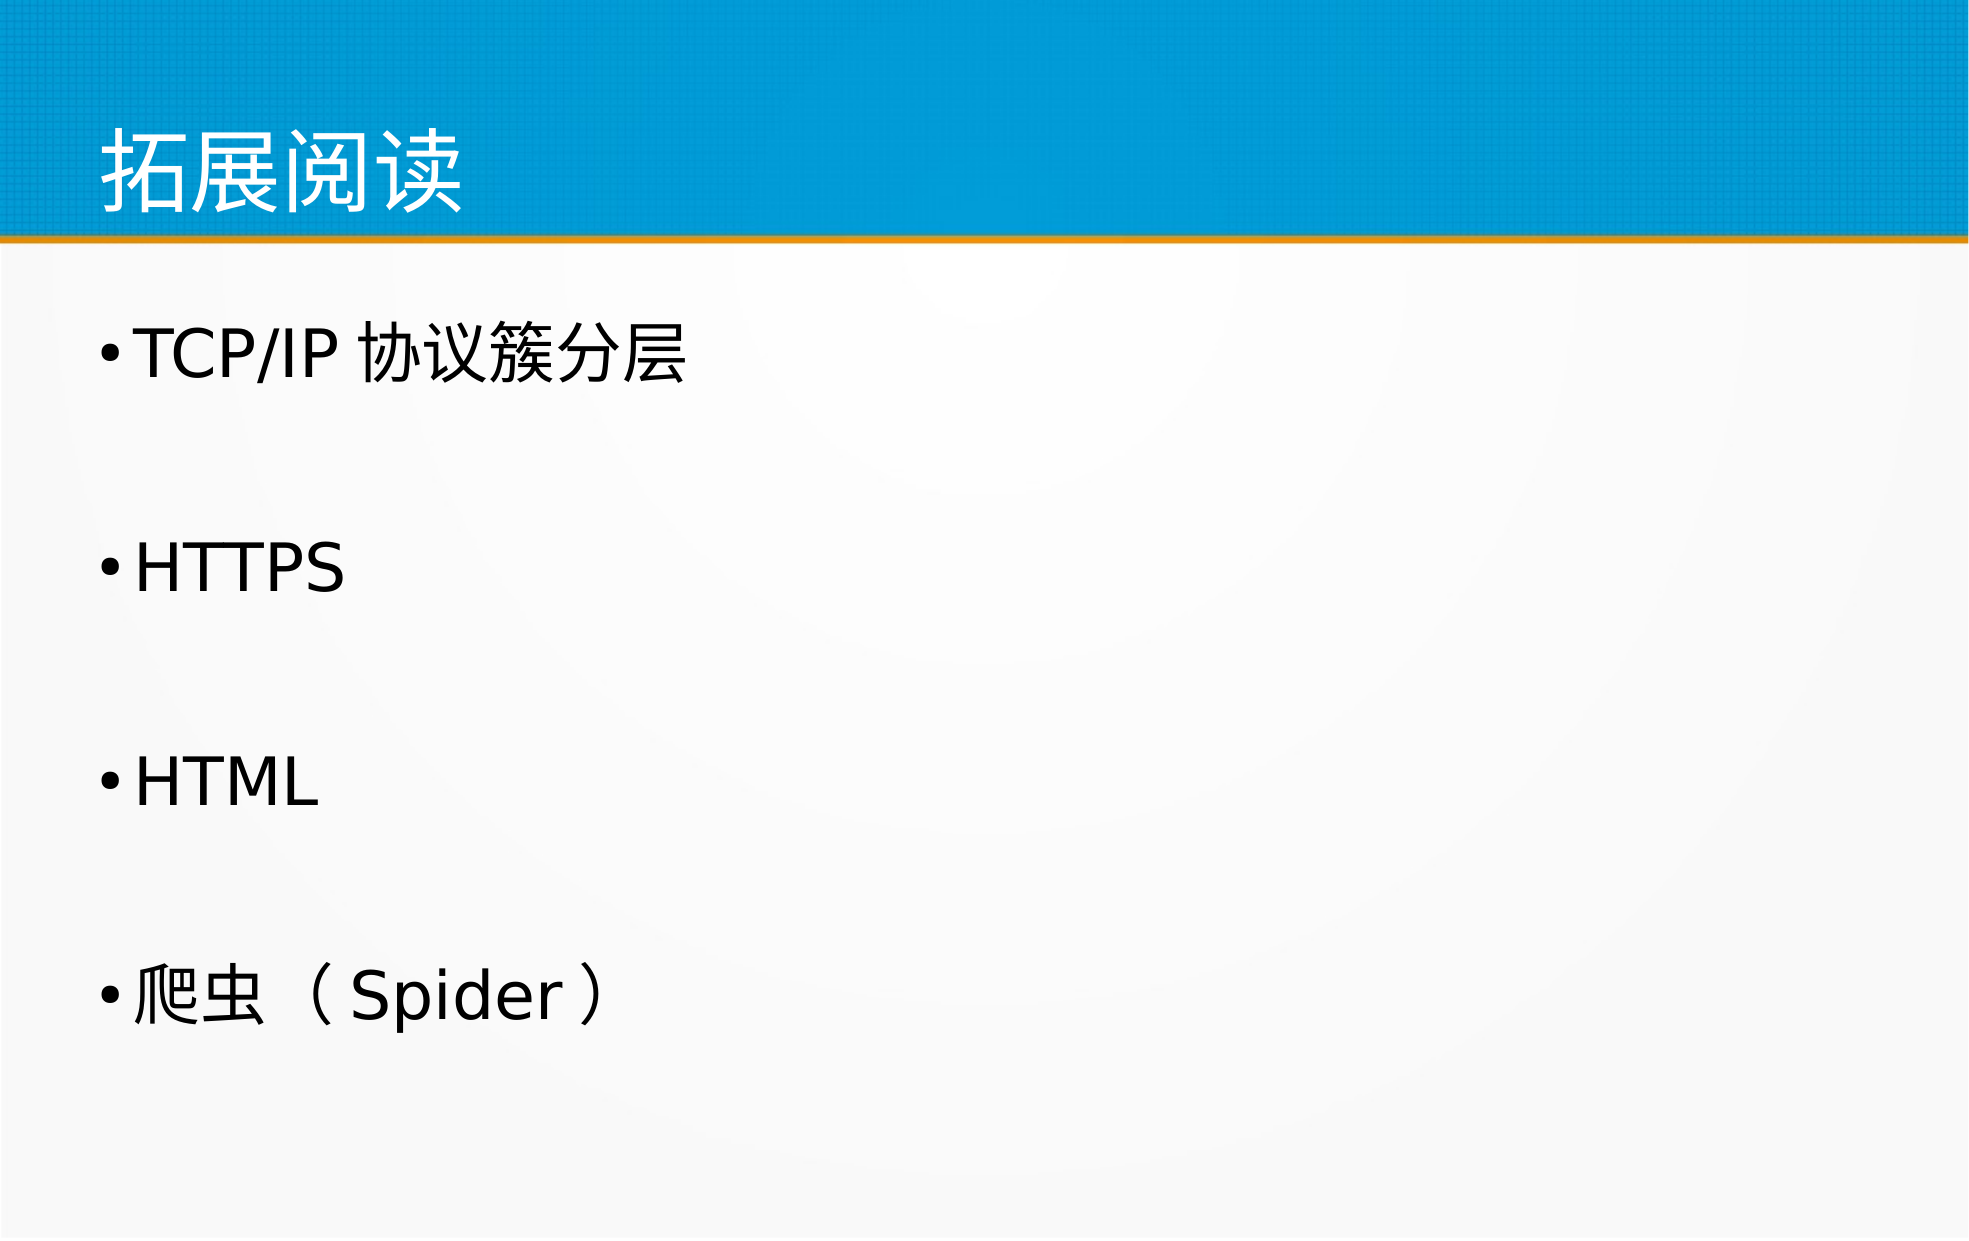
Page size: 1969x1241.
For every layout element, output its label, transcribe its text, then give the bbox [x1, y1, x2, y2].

picture [0, 233, 1969, 1241]
list TCP/IP协议簇分层 HTTPS HTML 爬虫（Spider） [98, 315, 1861, 1081]
title 拓展阅读 [98, 19, 1870, 227]
